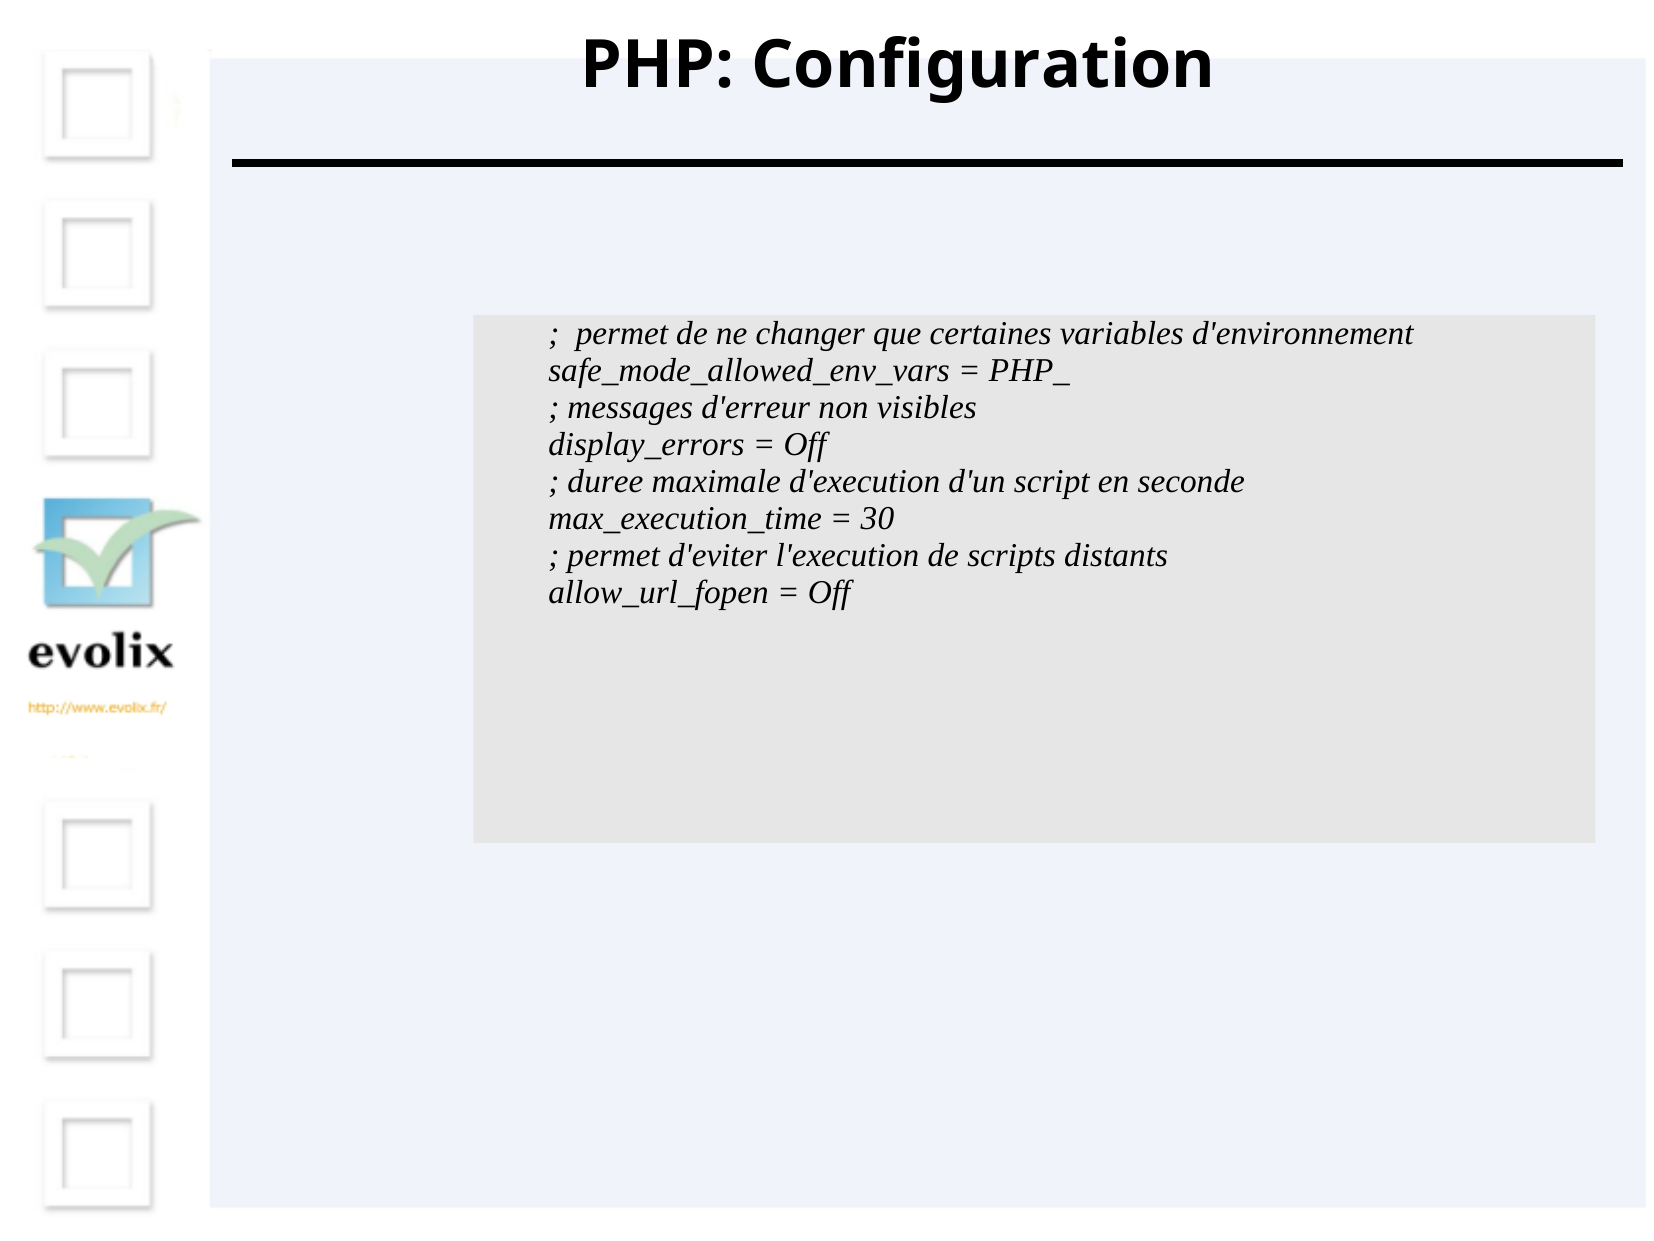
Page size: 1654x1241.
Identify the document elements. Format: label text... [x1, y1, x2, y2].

text_box ; permet de ne changer que certaines variables d'environnement safe_mode_allowed_env_vars = PHP_ ; messages d'erreur non visibles display_errors = Off ; duree maximale d'execution d'un script en seconde max_execution_time = 30 ; permet d'eviter l'execution de scripts distants allow_url_fopen = Off [473, 314, 1596, 843]
title PHP: Configuration [411, 0, 1386, 124]
picture [0, 49, 1654, 1218]
